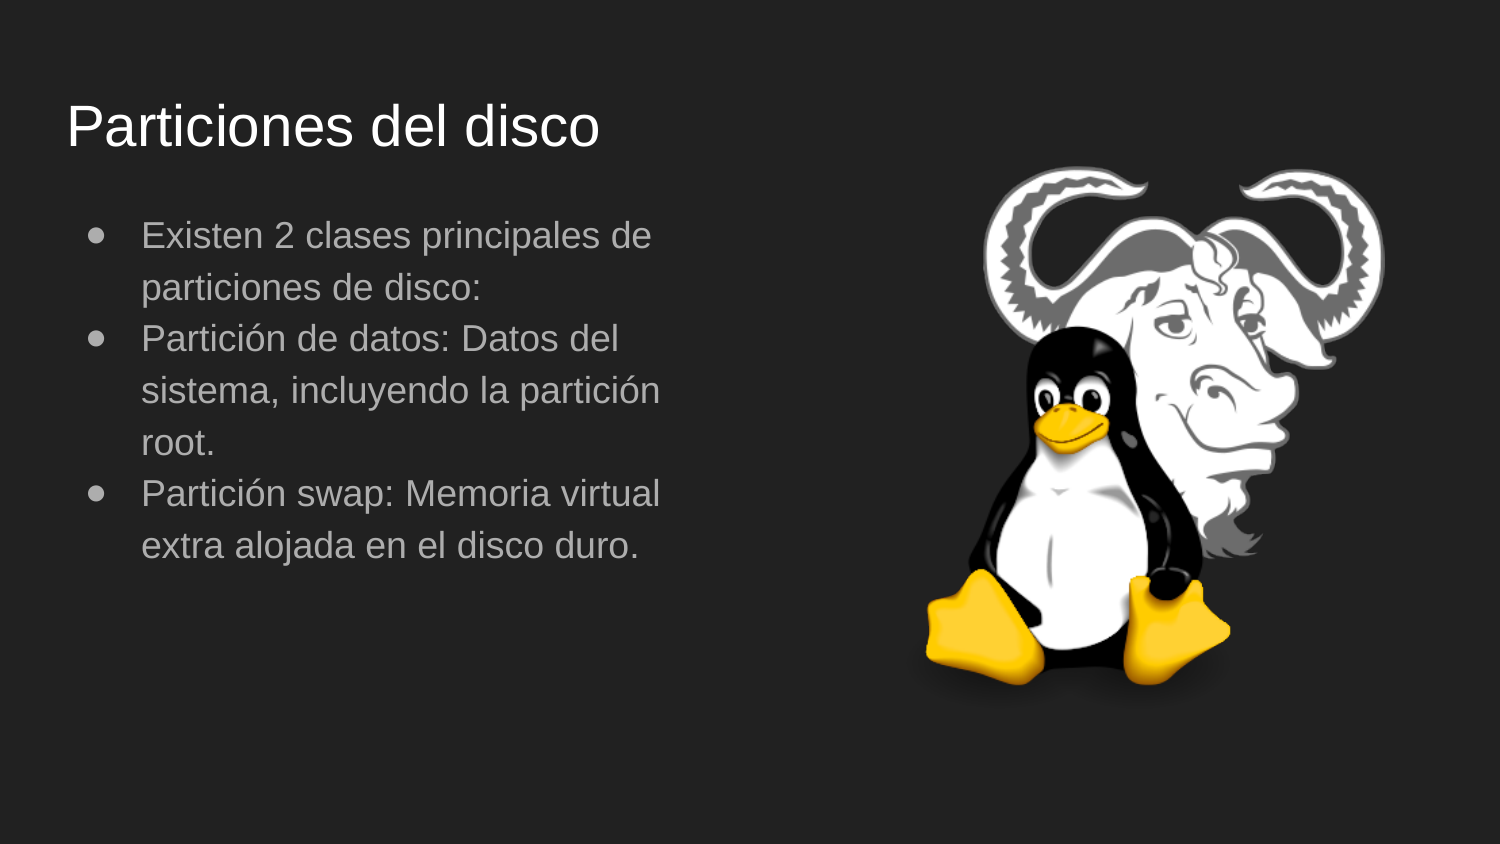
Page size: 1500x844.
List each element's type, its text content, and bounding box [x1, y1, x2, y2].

picture [906, 166, 1385, 710]
list Existen 2 clases principales de particiones de disco: Partición de datos: Datos del sistema, incluyendo la partición root. Partición swap: Memoria virtual extra alojada en el disco duro. [51, 189, 750, 750]
title Particiones del disco [51, 72, 1449, 167]
